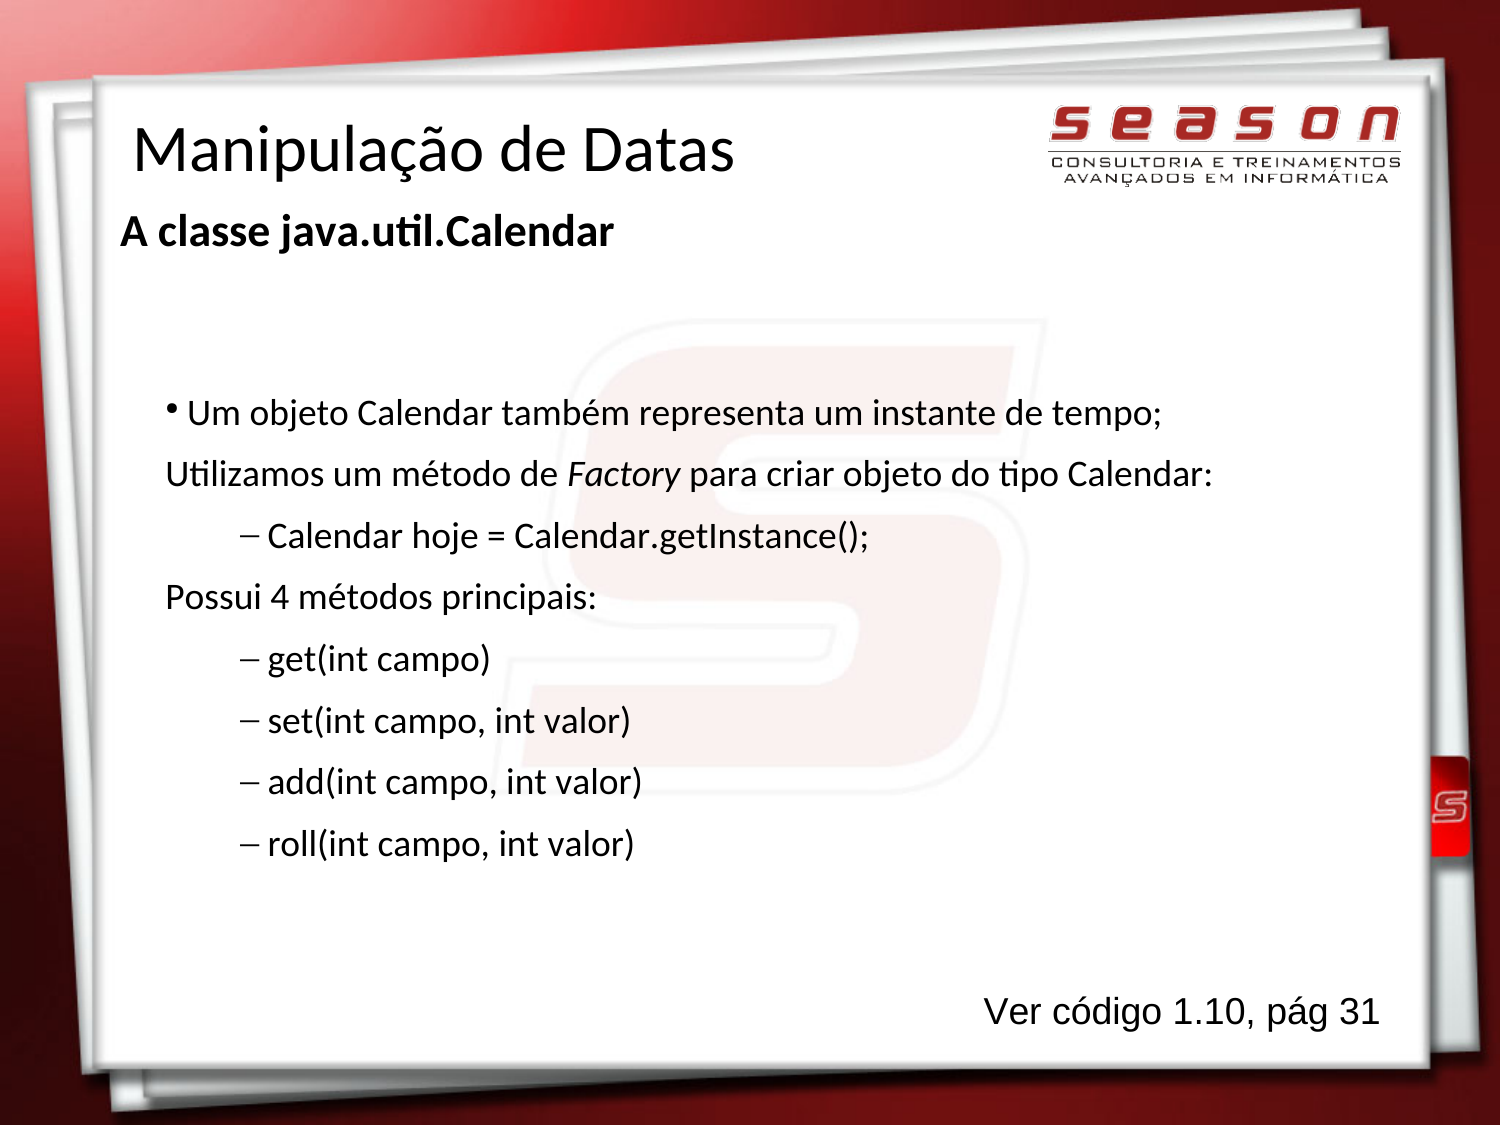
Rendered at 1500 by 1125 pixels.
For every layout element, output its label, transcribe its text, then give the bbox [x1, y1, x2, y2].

text_box Um objeto Calendar também representa um instante de tempo; Utilizamos um método de Factory para criar objeto do tipo Calendar: Calendar hoje = Calendar.getInstance(); Possui 4 métodos principais: get(int campo) set(int campo, int valor) add(int campo, int valor) roll(int campo, int valor) [165, 342, 1359, 909]
text_box Ver código 1.10, pág 31 [708, 979, 1396, 1040]
title Manipulação de Datas [118, 33, 1394, 257]
text_box A classe java.util.Calendar [119, 200, 1240, 256]
picture [0, 0, 1500, 1125]
